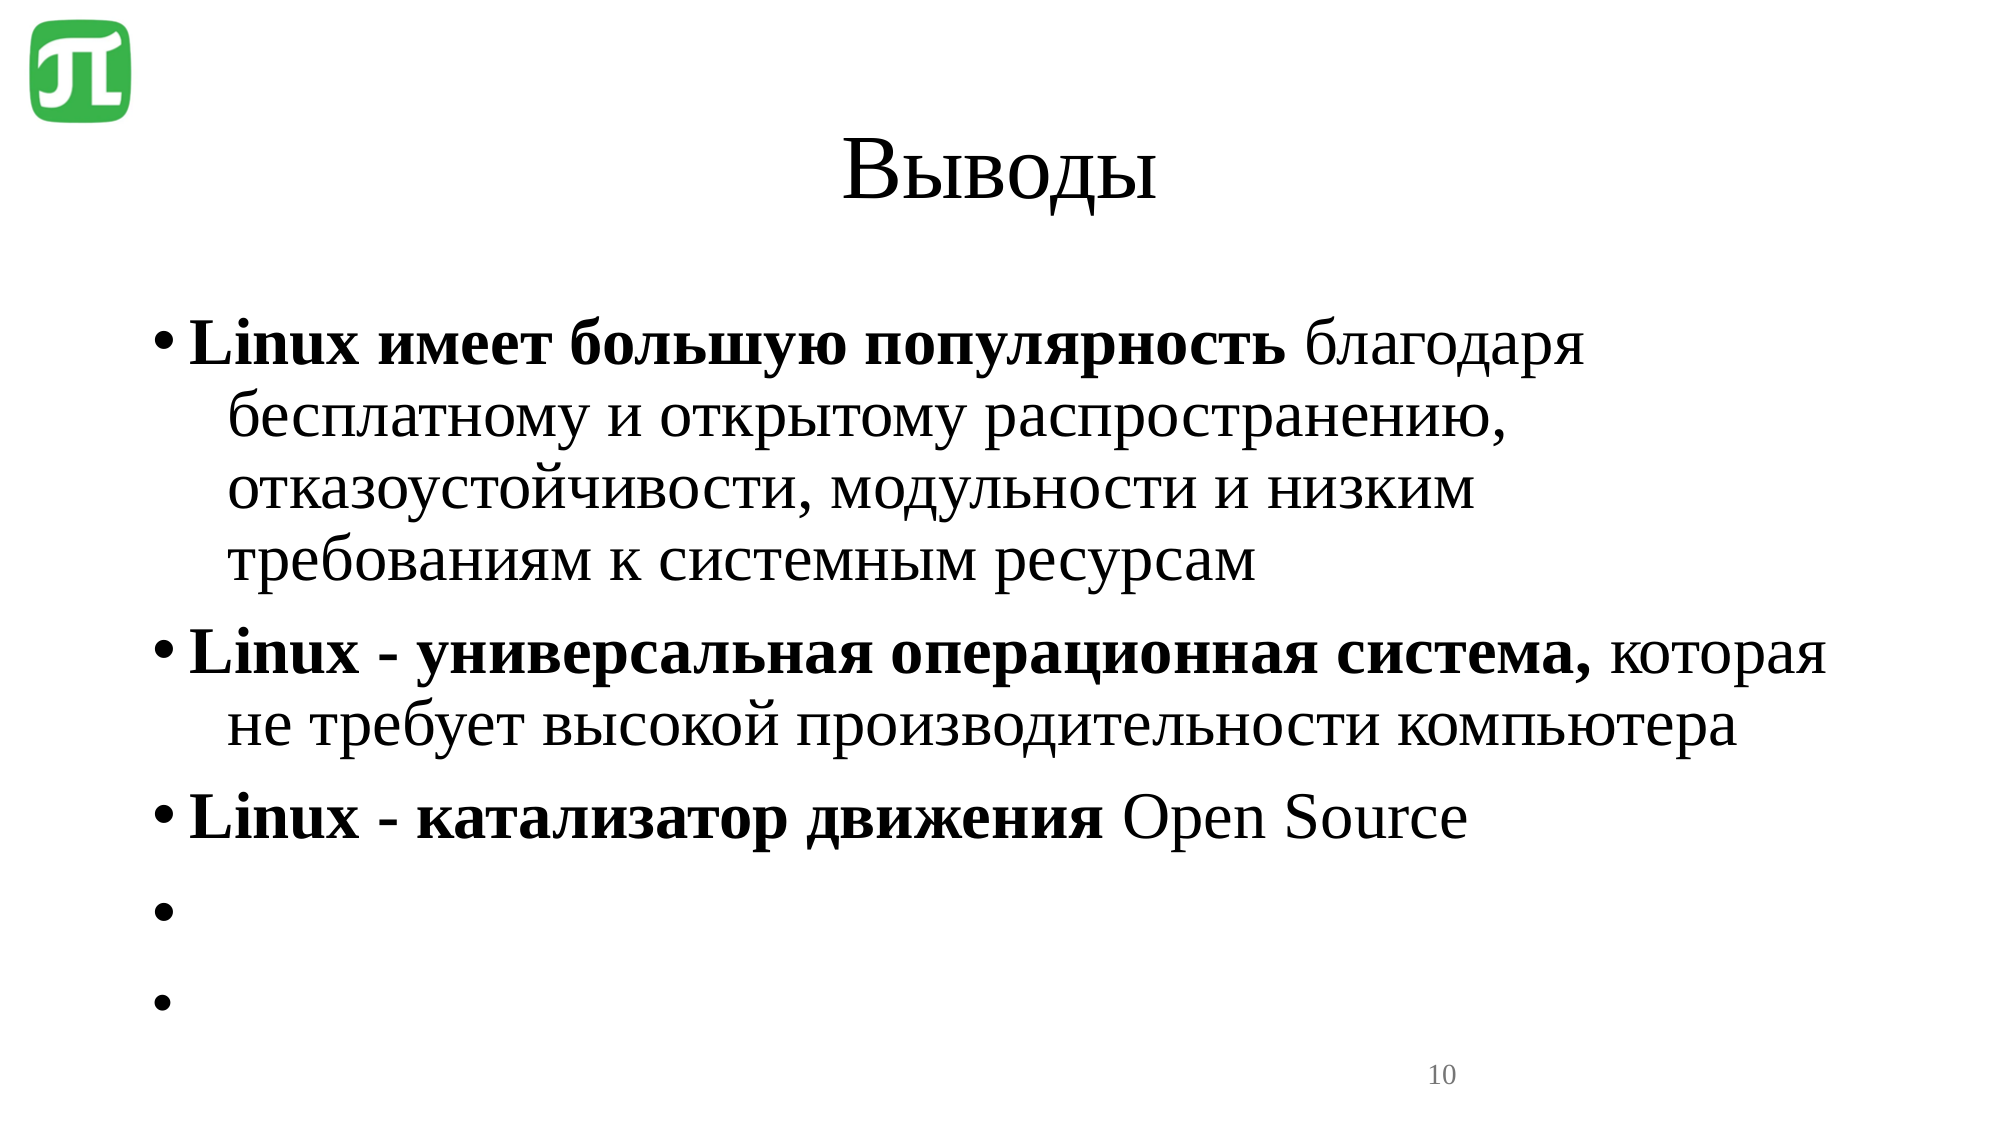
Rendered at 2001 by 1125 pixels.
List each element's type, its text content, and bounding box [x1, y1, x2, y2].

picture [0, 0, 161, 149]
list Linux имеет большую популярность благодаря бесплатному и открытому распространению, отказоустойчивости, модульности и низким требованиям к системным ресурсам Linux - универсальная операционная система, которая не требует высокой производительности компьютера Linux - катализатор движения Open Source [137, 299, 1863, 1014]
text_box [1412, 1042, 1863, 1103]
title Выводы [137, 59, 1863, 278]
